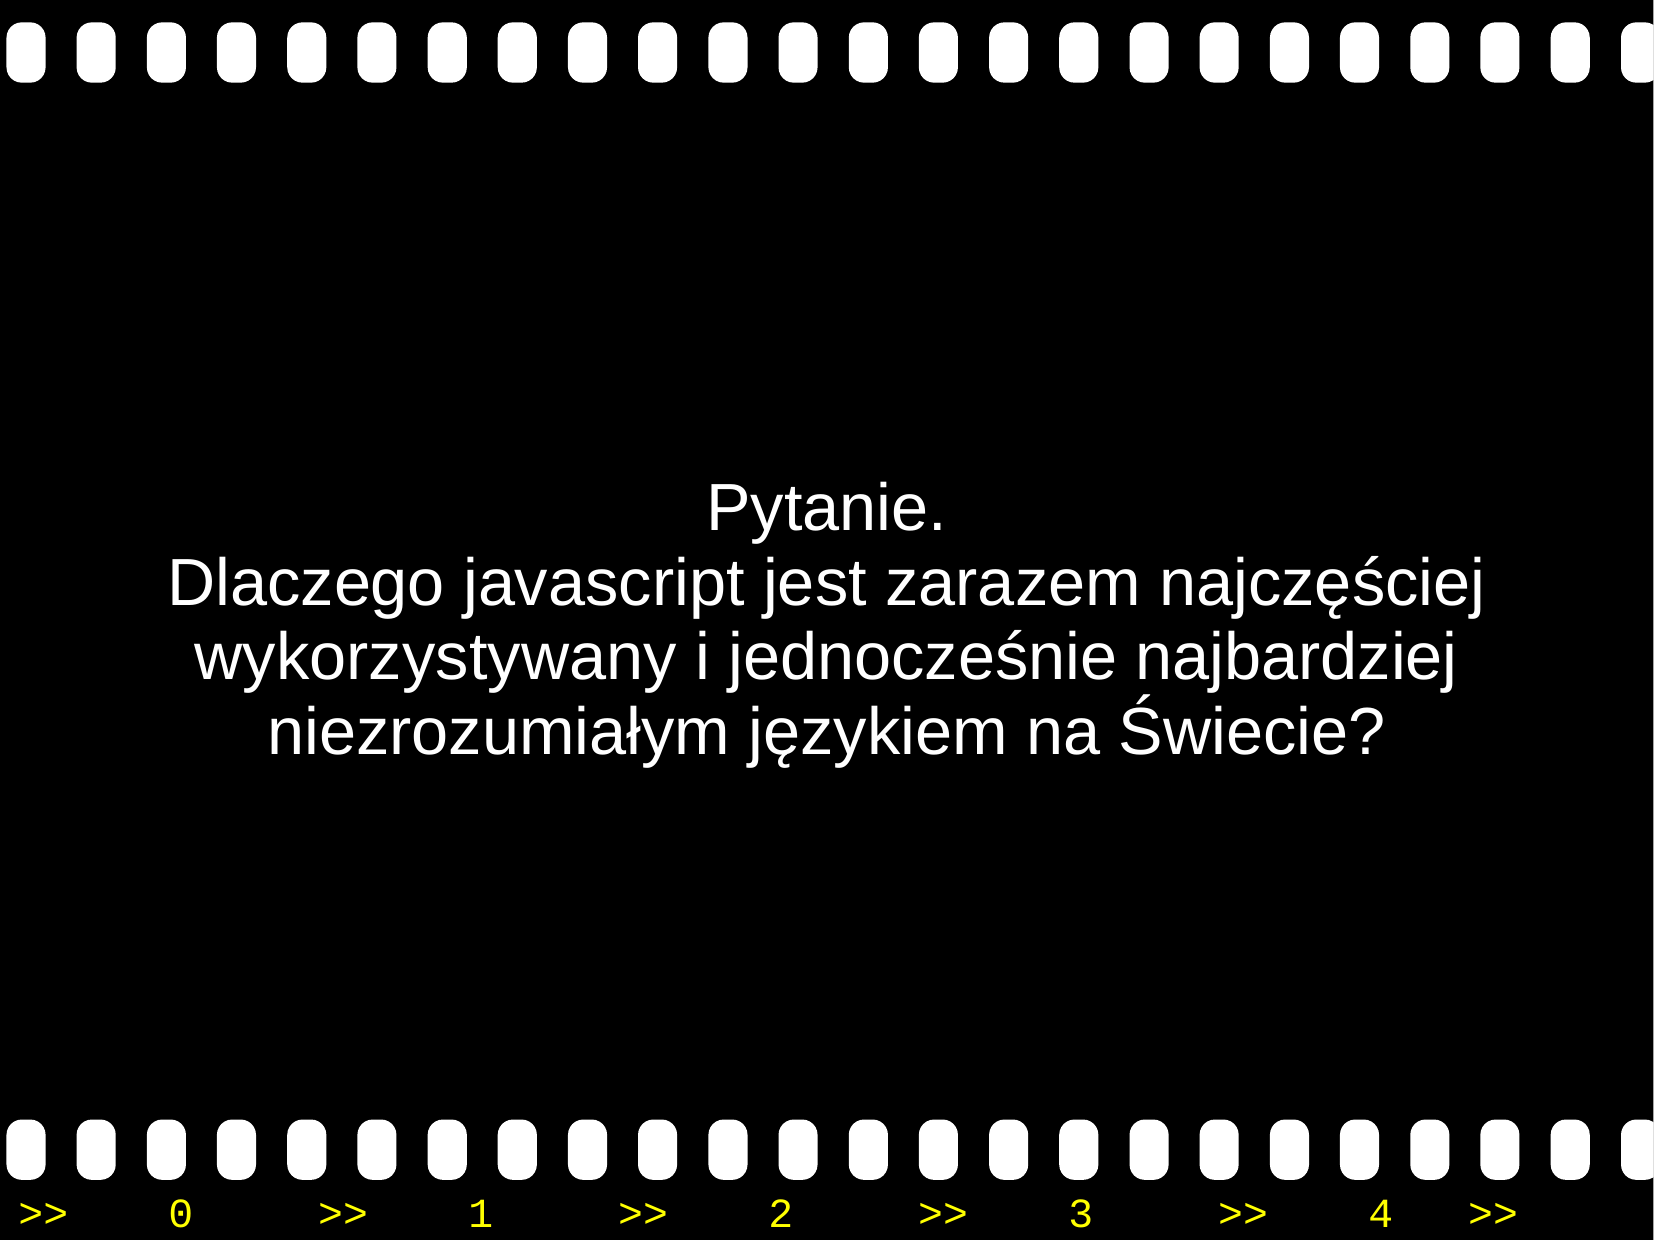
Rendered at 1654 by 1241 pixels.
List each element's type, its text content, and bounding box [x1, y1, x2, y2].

subtitle Pytanie. Dlaczego javascript jest zarazem najczęściej wykorzystywany i jednocześnie najbardziej niezrozumiałym językiem na Świecie? [82, 99, 1571, 1140]
